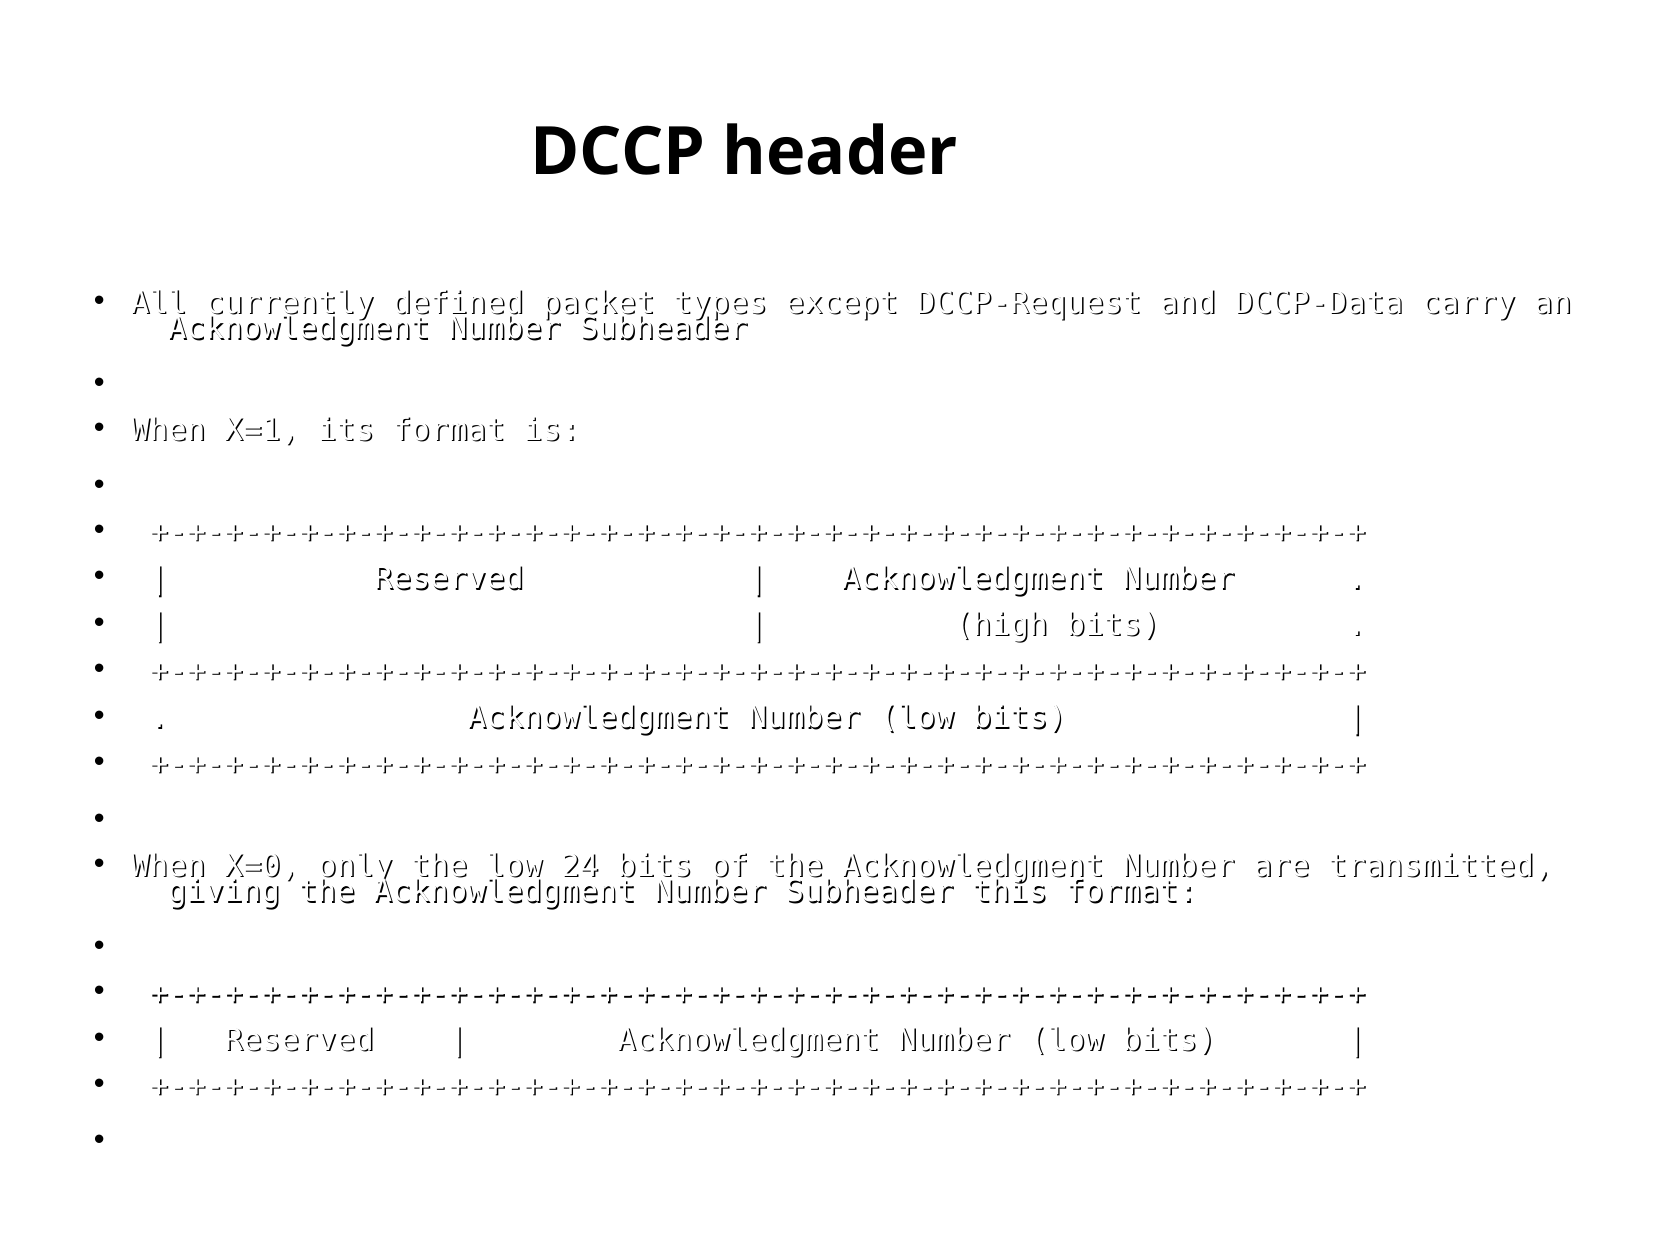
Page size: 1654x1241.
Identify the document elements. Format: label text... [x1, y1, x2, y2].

subtitle All currently defined packet types except DCCP-Request and DCCP-Data carry an Acknowledgment Number Subheader When X=1, its format is: +-+-+-+-+-+-+-+-+-+-+-+-+-+-+-+-+-+-+-+-+-+-+-+-+-+-+-+-+-+-+-+-+ | Reserved | Acknowledgment Number . | | (high bits) . +-+-+-+-+-+-+-+-+-+-+-+-+-+-+-+-+-+-+-+-+-+-+-+-+-+-+-+-+-+-+-+-+ . Acknowledgment Number (low bits) | +-+-+-+-+-+-+-+-+-+-+-+-+-+-+-+-+-+-+-+-+-+-+-+-+-+-+-+-+-+-+-+-+ When X=0, only the low 24 bits of the Acknowledgment Number are transmitted, giving the Acknowledgment Number Subheader this format: +-+-+-+-+-+-+-+-+-+-+-+-+-+-+-+-+-+-+-+-+-+-+-+-+-+-+-+-+-+-+-+-+ | Reserved | Acknowledgment Number (low bits) | +-+-+-+-+-+-+-+-+-+-+-+-+-+-+-+-+-+-+-+-+-+-+-+-+-+-+-+-+-+-+-+-+ [78, 284, 1654, 1112]
title DCCP header [0, 49, 1489, 257]
